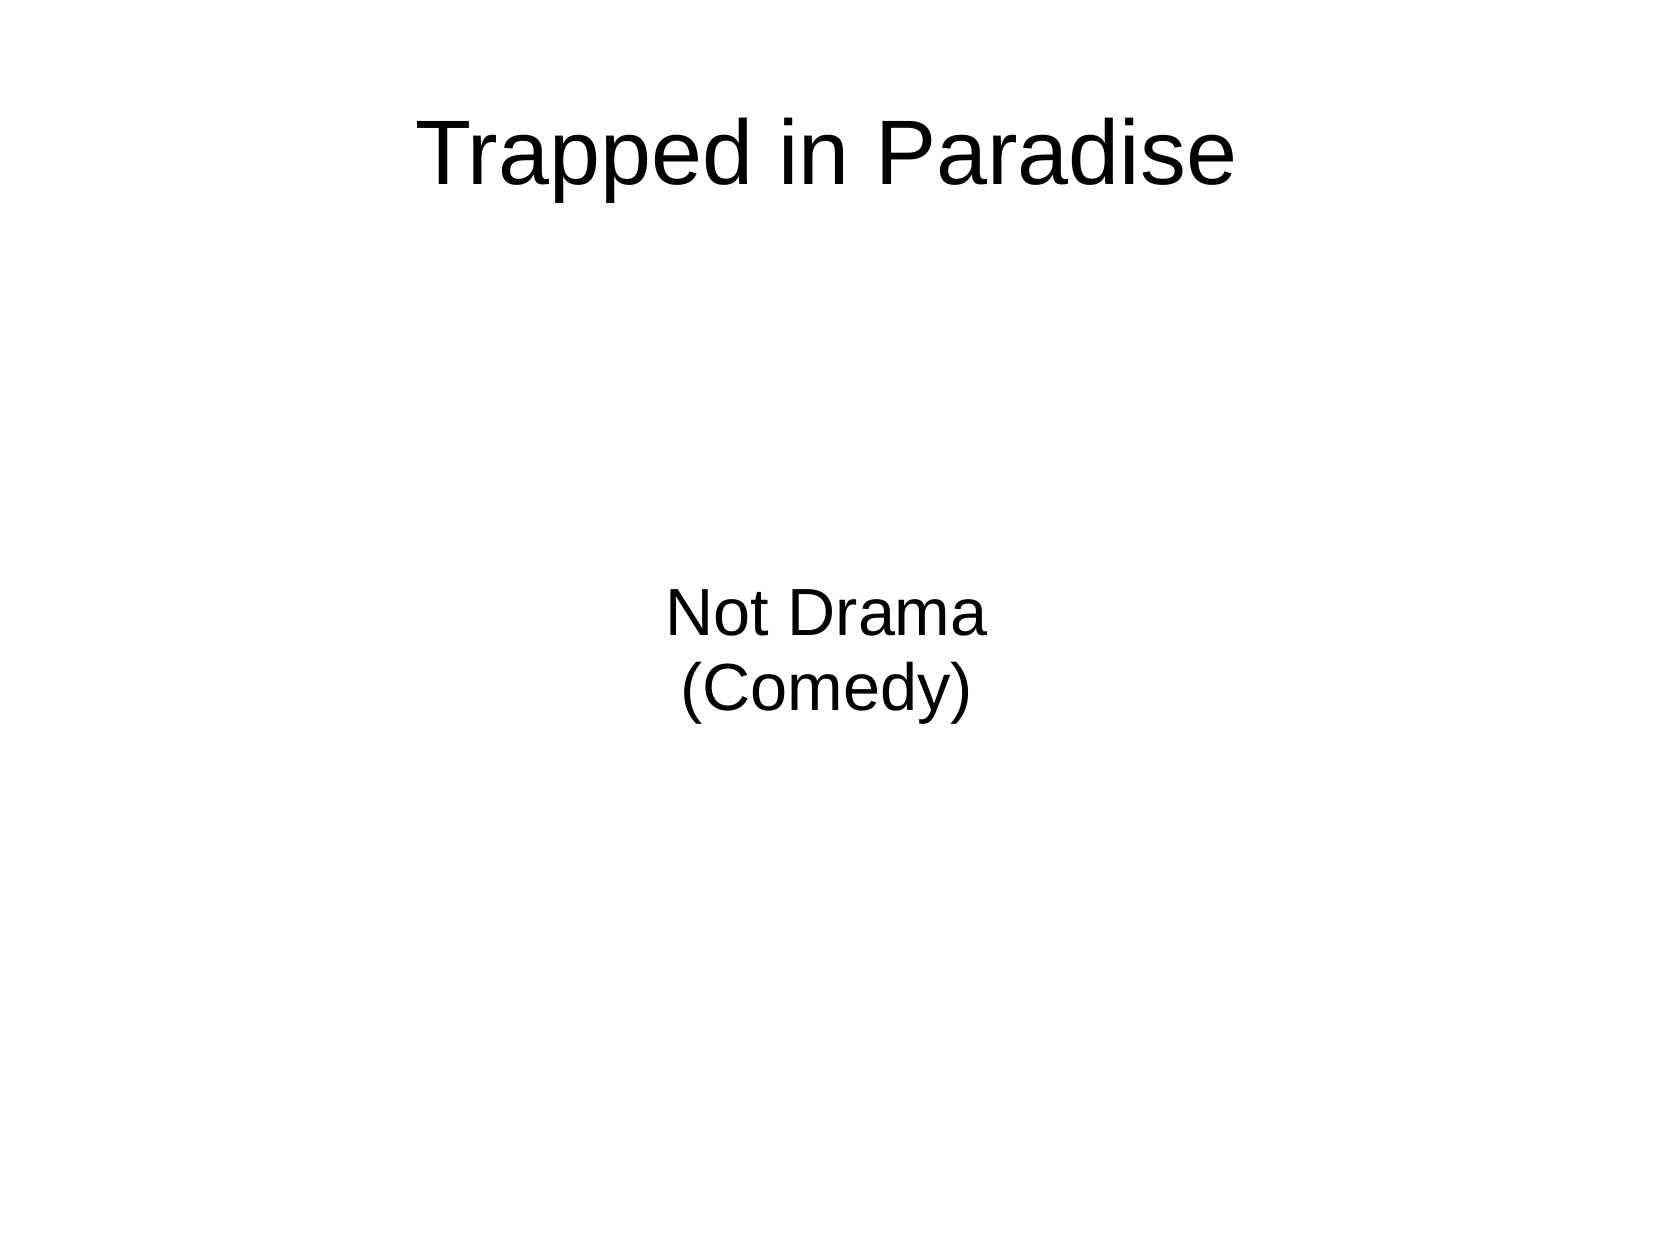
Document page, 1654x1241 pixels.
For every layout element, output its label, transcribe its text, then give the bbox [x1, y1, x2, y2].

title Trapped in Paradise [82, 49, 1571, 257]
subtitle Not Drama (Comedy) [82, 290, 1571, 1010]
